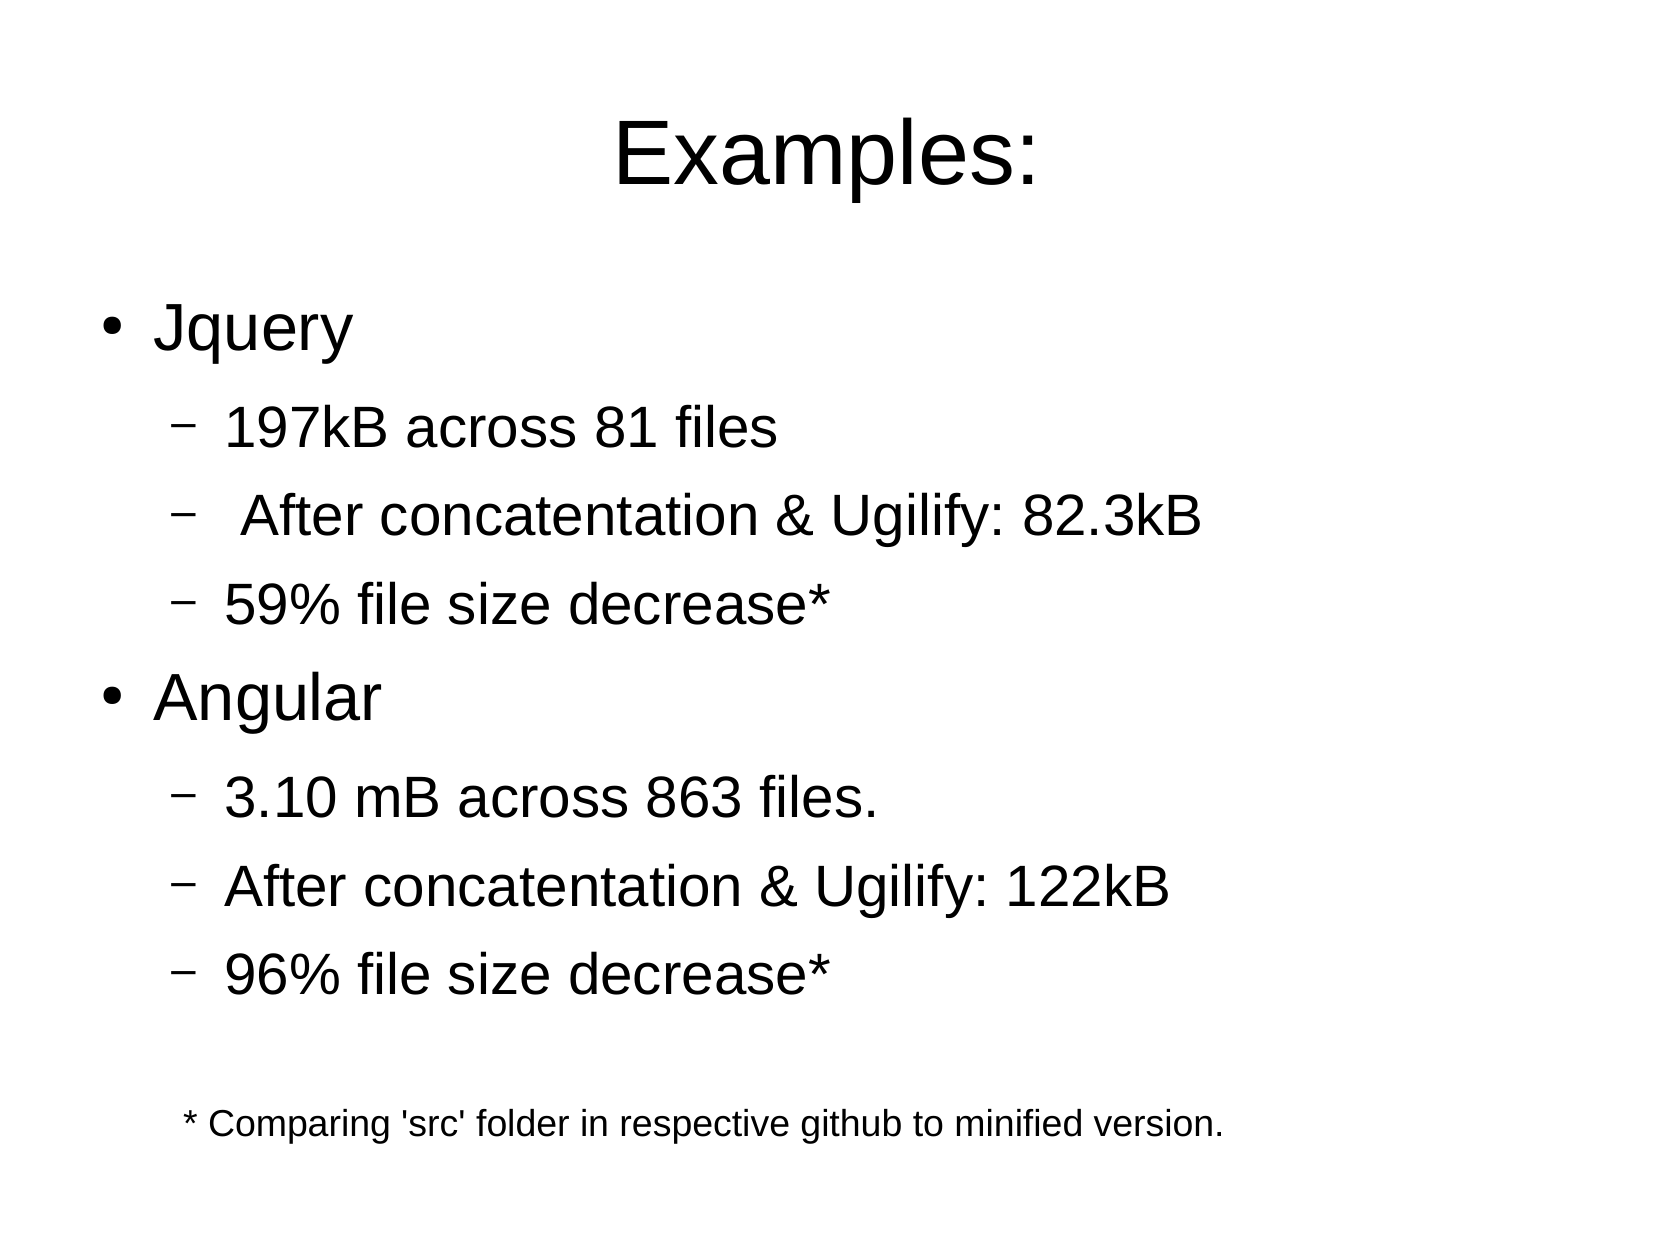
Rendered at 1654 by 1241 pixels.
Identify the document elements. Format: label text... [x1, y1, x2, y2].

list Jquery 197kB across 81 files After concatentation & Ugilify: 82.3kB 59% file size decrease* Angular 3.10 mB across 863 files. After concatentation & Ugilify: 122kB 96% file size decrease* [82, 290, 1571, 1109]
title Examples: [82, 49, 1571, 257]
text_box * Comparing 'src' folder in respective github to minified version. [168, 1095, 1241, 1152]
